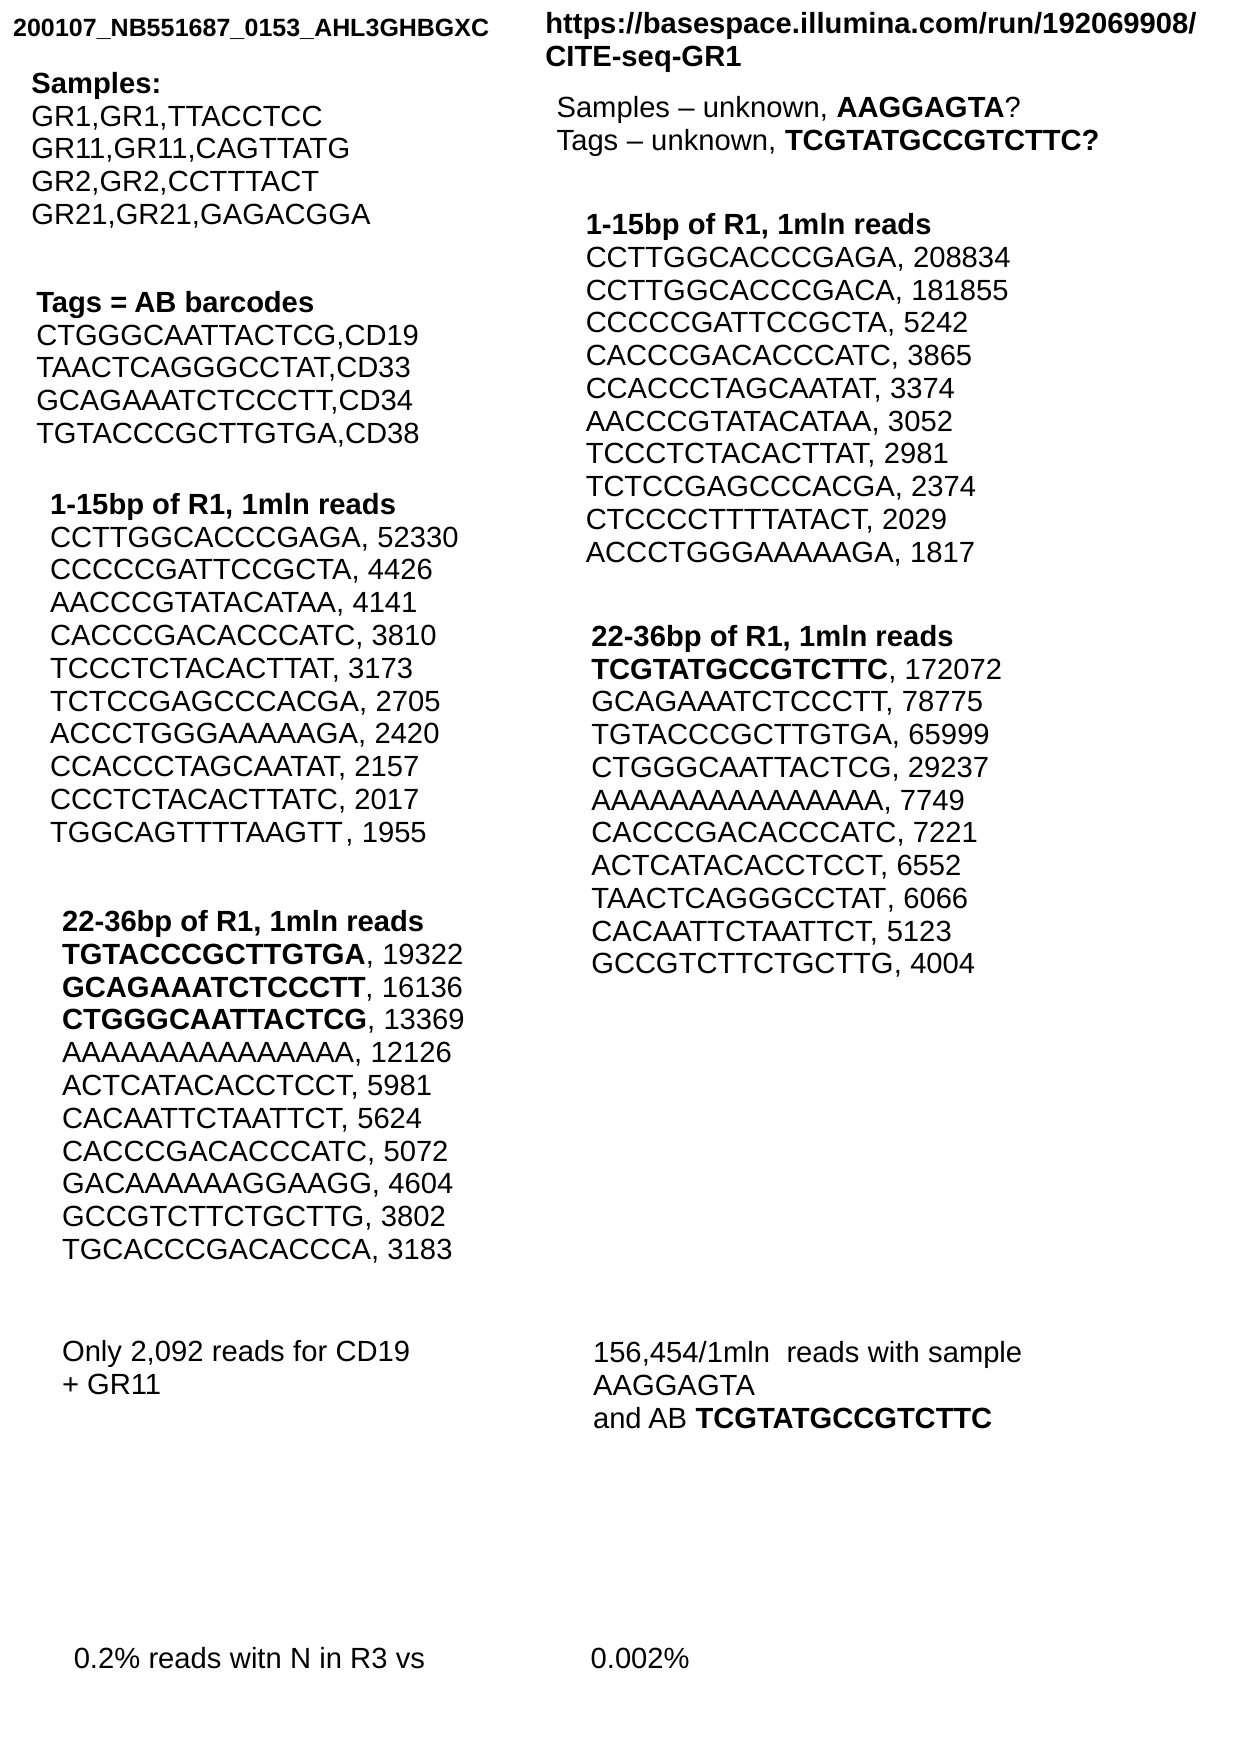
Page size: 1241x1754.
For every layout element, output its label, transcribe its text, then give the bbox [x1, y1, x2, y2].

text_box 1-15bp of R1, 1mln reads CCTTGGCACCCGAGA, 208834 CCTTGGCACCCGACA, 181855 CCCCCGATTCCGCTA, 5242 CACCCGACACCCATC, 3865 CCACCCTAGCAATAT, 3374 AACCCGTATACATAA, 3052 TCCCTCTACACTTAT, 2981 TCTCCGAGCCCACGA, 2374 CTCCCCTTTTATACT, 2029 ACCCTGGGAAAAAGA, 1817 [571, 200, 1134, 638]
text_box 0.2% reads witn N in R3 vs 0.002% [59, 1634, 1087, 1725]
text_box Samples: GR1,GR1,TTACCTCC GR11,GR11,CAGTTATG GR2,GR2,CCTTTACT GR21,GR21,GAGACGGA [16, 96, 414, 249]
text_box 200107_NB551687_0153_AHL3GHBGXC [0, 5, 526, 96]
text_box Only 2,092 reads for CD19 + GR11 [47, 1327, 441, 1418]
text_box Tags = AB barcodes CTGGGCAATTACTCG,CD19 TAACTCAGGGCCTAT,CD33 GCAGAAATCTCCCTT,CD34 TGTACCCGCTTGTGA,CD38 [21, 278, 461, 485]
text_box 1-15bp of R1, 1mln reads CCTTGGCACCCGAGA, 52330 CCCCCGATTCCGCTA, 4426 AACCCGTATACATAA, 4141 CACCCGACACCCATC, 3810 TCCCTCTACACTTAT, 3173 TCTCCGAGCCCACGA, 2705 ACCCTGGGAAAAAGA, 2420 CCACCCTAGCAATAT, 2157 CCCTCTACACTTATC, 2017 TGGCAGTTTTAAGTT , 1955 [35, 480, 508, 898]
text_box 22-36bp of R1, 1mln reads TCGTATGCCGTCTTC, 172072 GCAGAAATCTCCCTT, 78775 TGTACCCGCTTGTGA, 65999 CTGGGCAATTACTCG, 29237 AAAAAAAAAAAAAAA, 7749 CACCCGACACCCATC, 7221 ACTCATACACCTCCT, 6552 TAACTCAGGGCCTAT , 6066 CACAATTCTAATTCT, 5123 GCCGTCTTCTGCTTG, 4004 [576, 612, 1140, 1028]
text_box 156,454/1mln reads with sample AAGGAGTA and AB TCGTATGCCGTCTTC [578, 1328, 1087, 1481]
text_box https://basespace.illumina.com/run/192069908/CITE-seq-GR1 [530, 0, 1241, 90]
text_box Samples – unknown, AAGGAGTA? Tags – unknown, TCGTATGCCGTCTTC? [541, 83, 1182, 236]
text_box 22-36bp of R1, 1mln reads TGTACCCGCTTGTGA, 19322 GCAGAAATCTCCCTT, 16136 CTGGGCAATTACTCG, 13369 AAAAAAAAAAAAAAA, 12126 ACTCATACACCTCCT, 5981 CACAATTCTAATTCT, 5624 CACCCGACACCCATC, 5072 GACAAAAAAGGAAGG, 4604 GCCGTCTTCTGCTTG, 3802 TGCACCCGACACCCA, 3183 [47, 897, 485, 1312]
